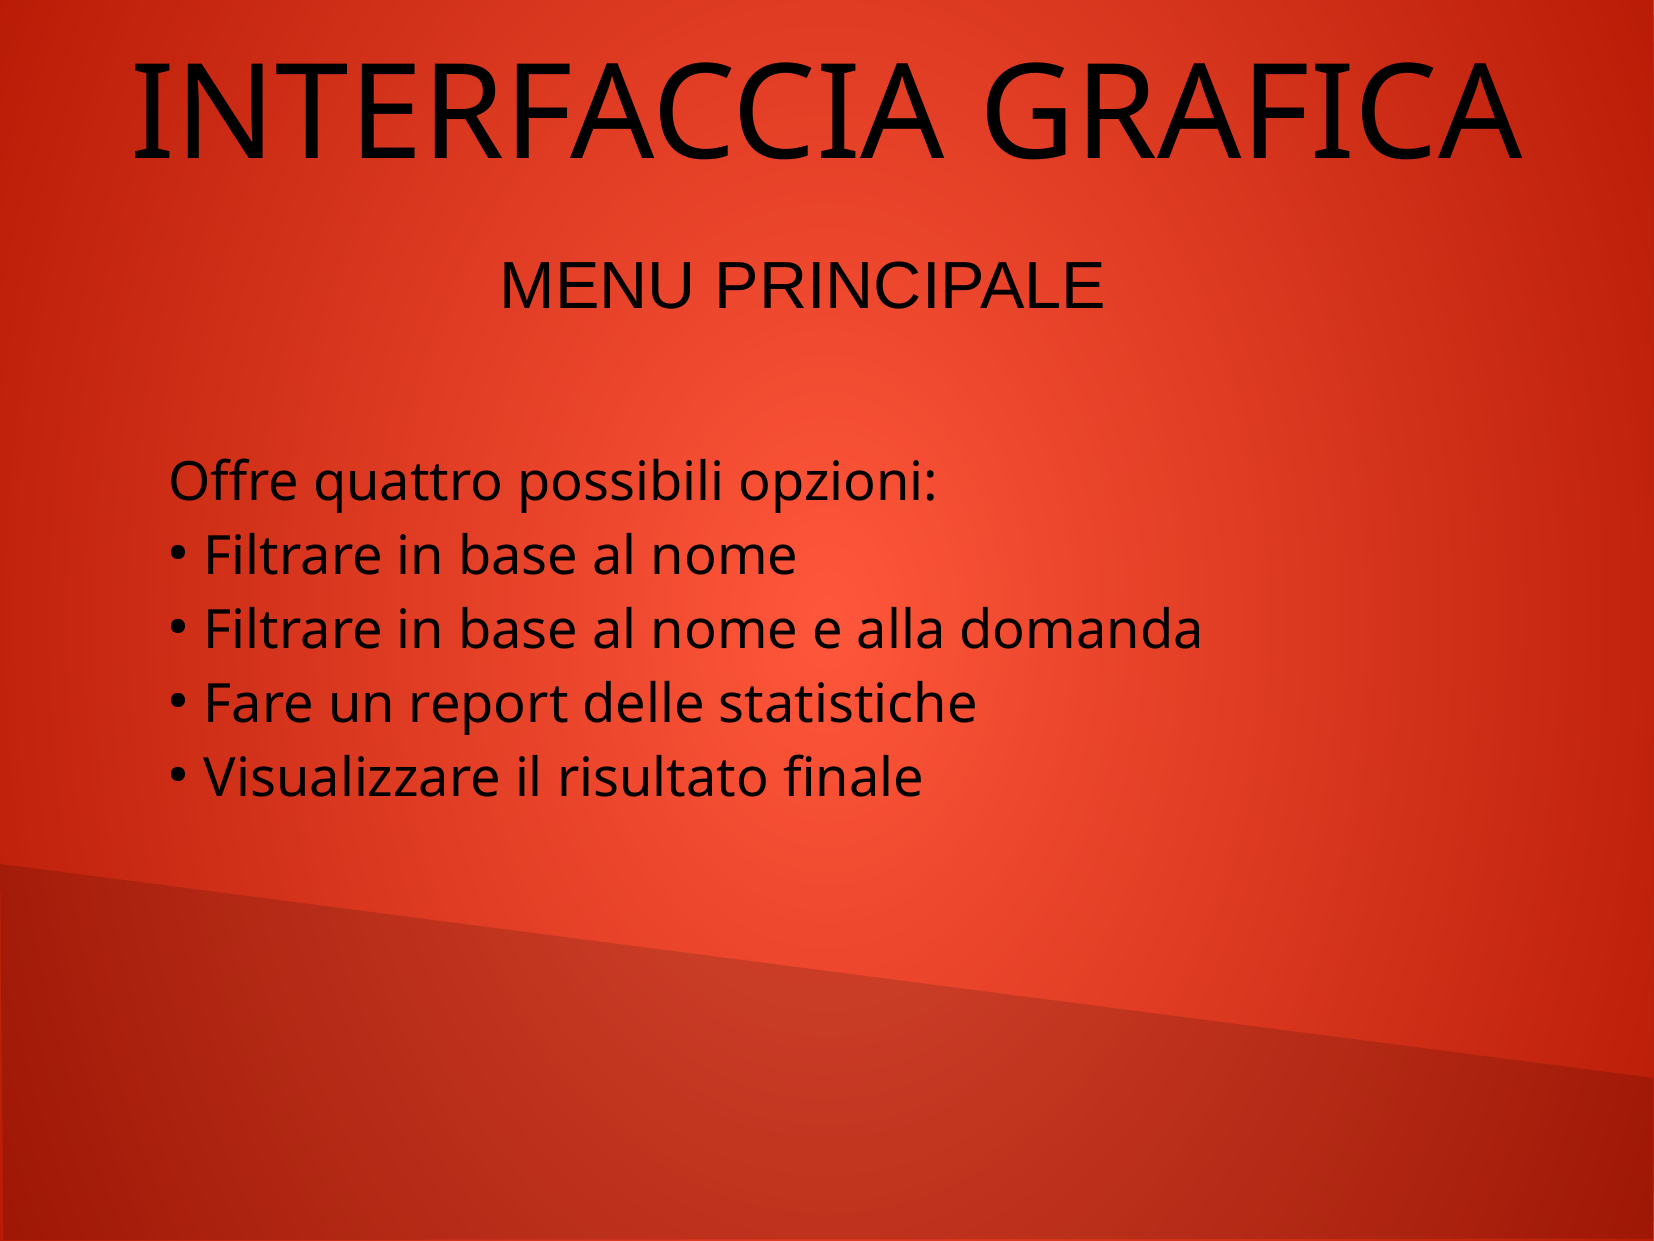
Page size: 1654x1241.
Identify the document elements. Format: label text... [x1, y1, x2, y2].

text_box MENU PRINCIPALE [425, 241, 1182, 331]
text_box Offre quattro possibili opzioni: Filtrare in base al nome Filtrare in base al nome e alla domanda Fare un report delle statistiche Visualizzare il risultato finale [153, 435, 1489, 768]
title INTERFACCIA GRAFICA [129, 0, 1524, 705]
